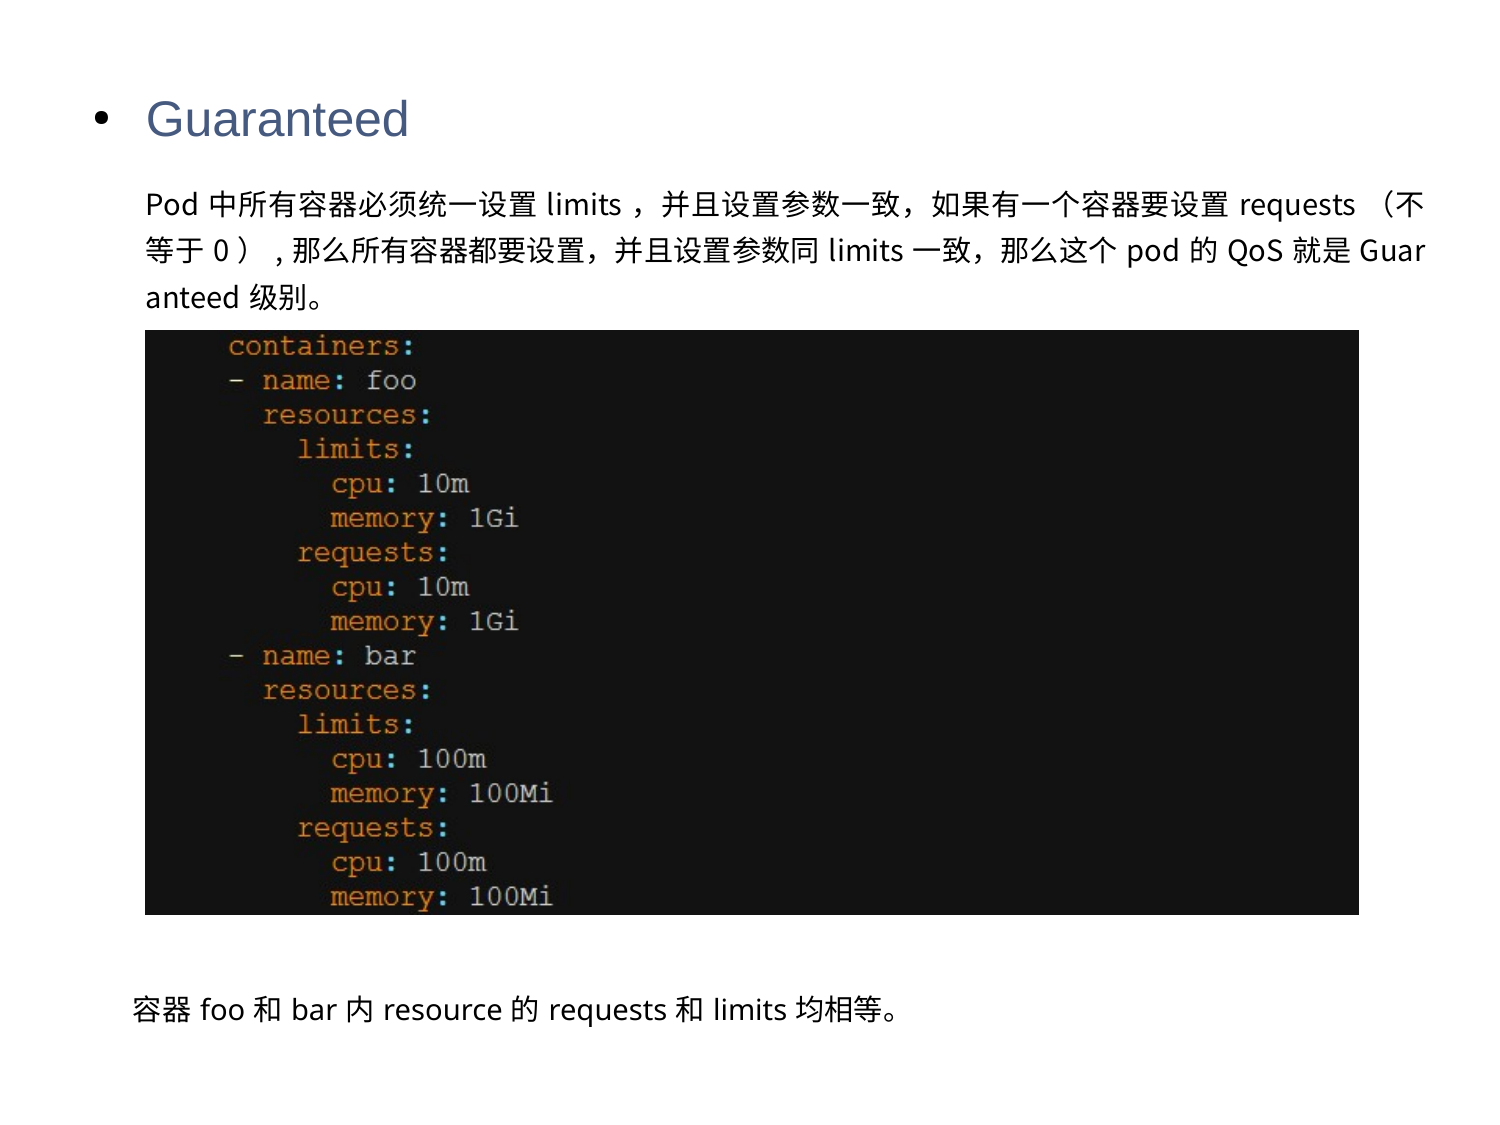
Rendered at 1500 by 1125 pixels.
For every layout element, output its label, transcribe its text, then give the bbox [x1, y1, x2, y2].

picture [145, 330, 1359, 915]
list Guaranteed Pod中所有容器必须统一设置limits，并且设置参数一致，如果有一个容器要设置requests（不等于0）,那么所有容器都要设置，并且设置参数同limits一致，那么这个pod的QoS就是Guaranteed级别。 [75, 23, 1425, 916]
text_box 容器foo和bar内resource的requests和limits均相等。 [118, 979, 920, 1028]
